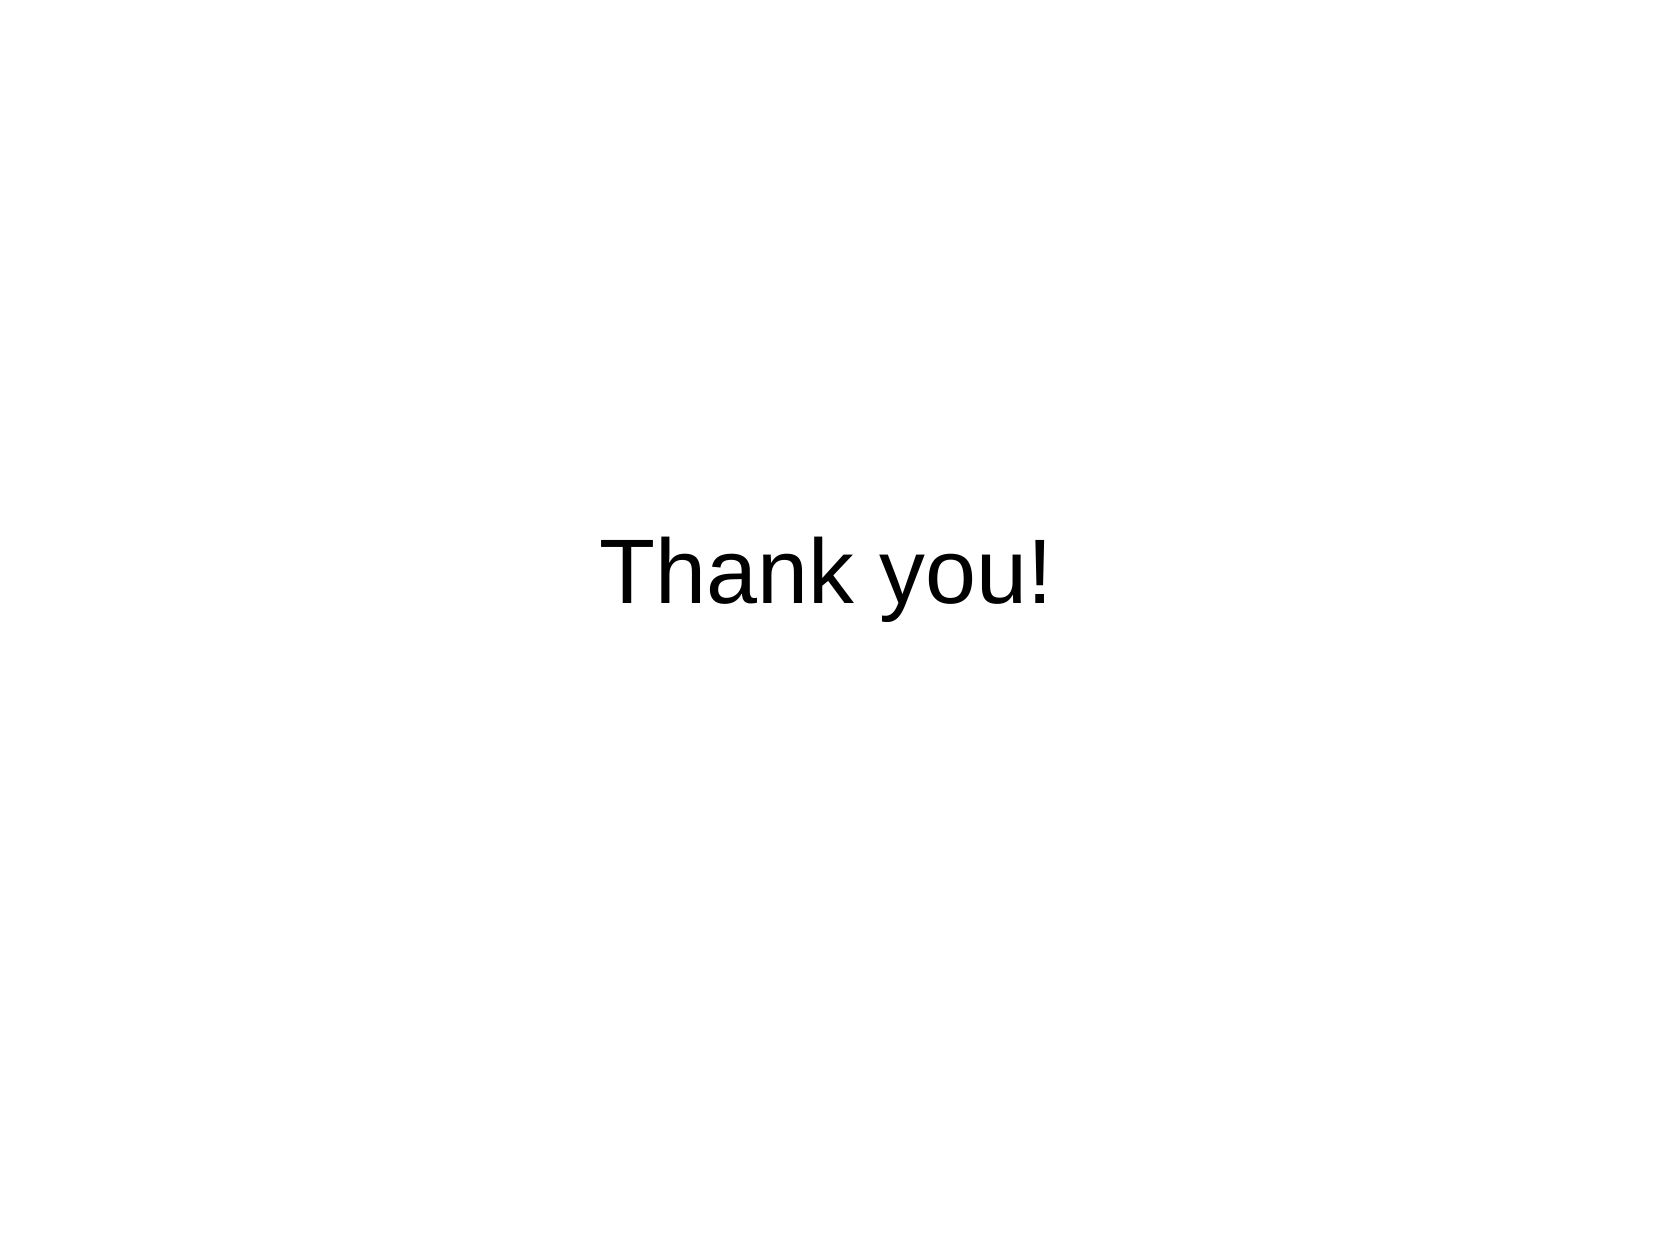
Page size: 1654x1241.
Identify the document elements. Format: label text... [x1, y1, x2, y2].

title Thank you! [82, 468, 1571, 676]
